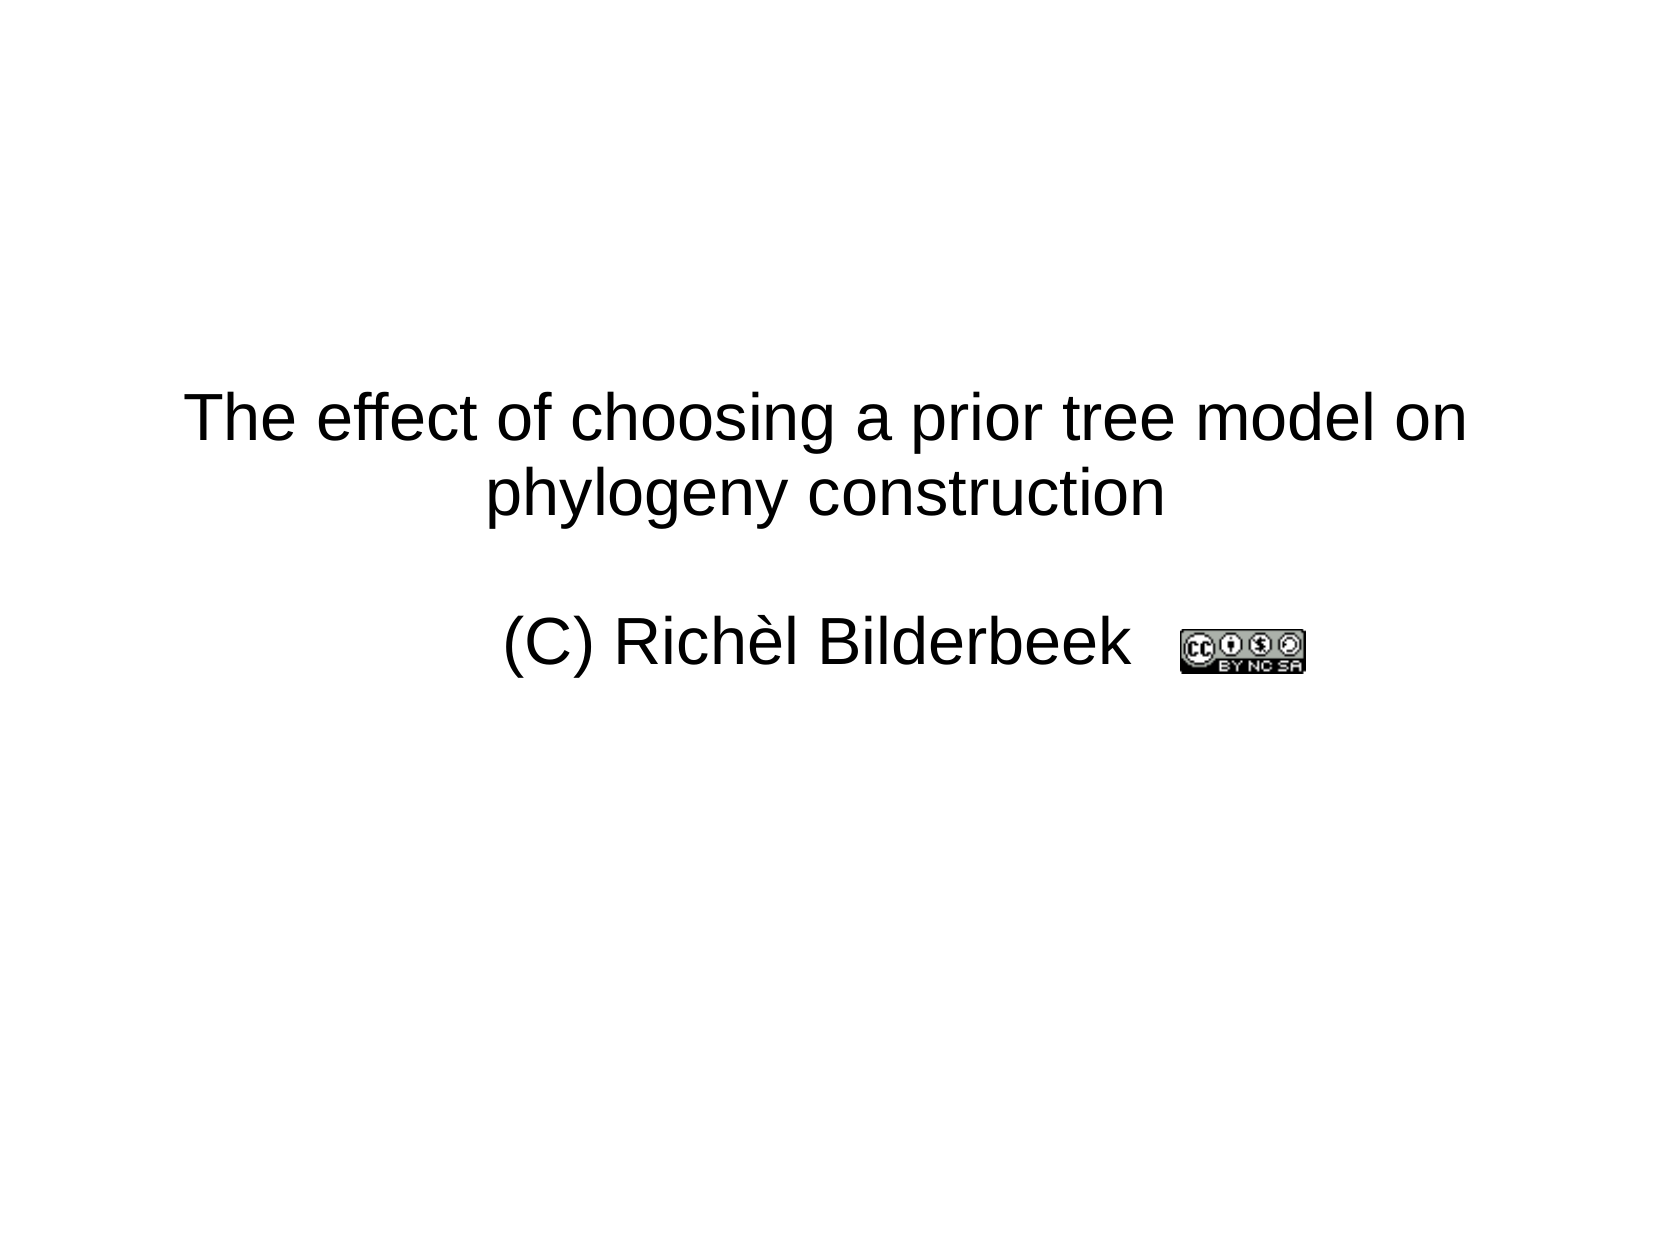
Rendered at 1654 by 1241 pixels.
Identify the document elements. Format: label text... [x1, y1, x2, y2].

subtitle The effect of choosing a prior tree model on phylogeny construction (C) Richèl Bilderbeek [82, 49, 1571, 1010]
picture [1180, 629, 1306, 674]
